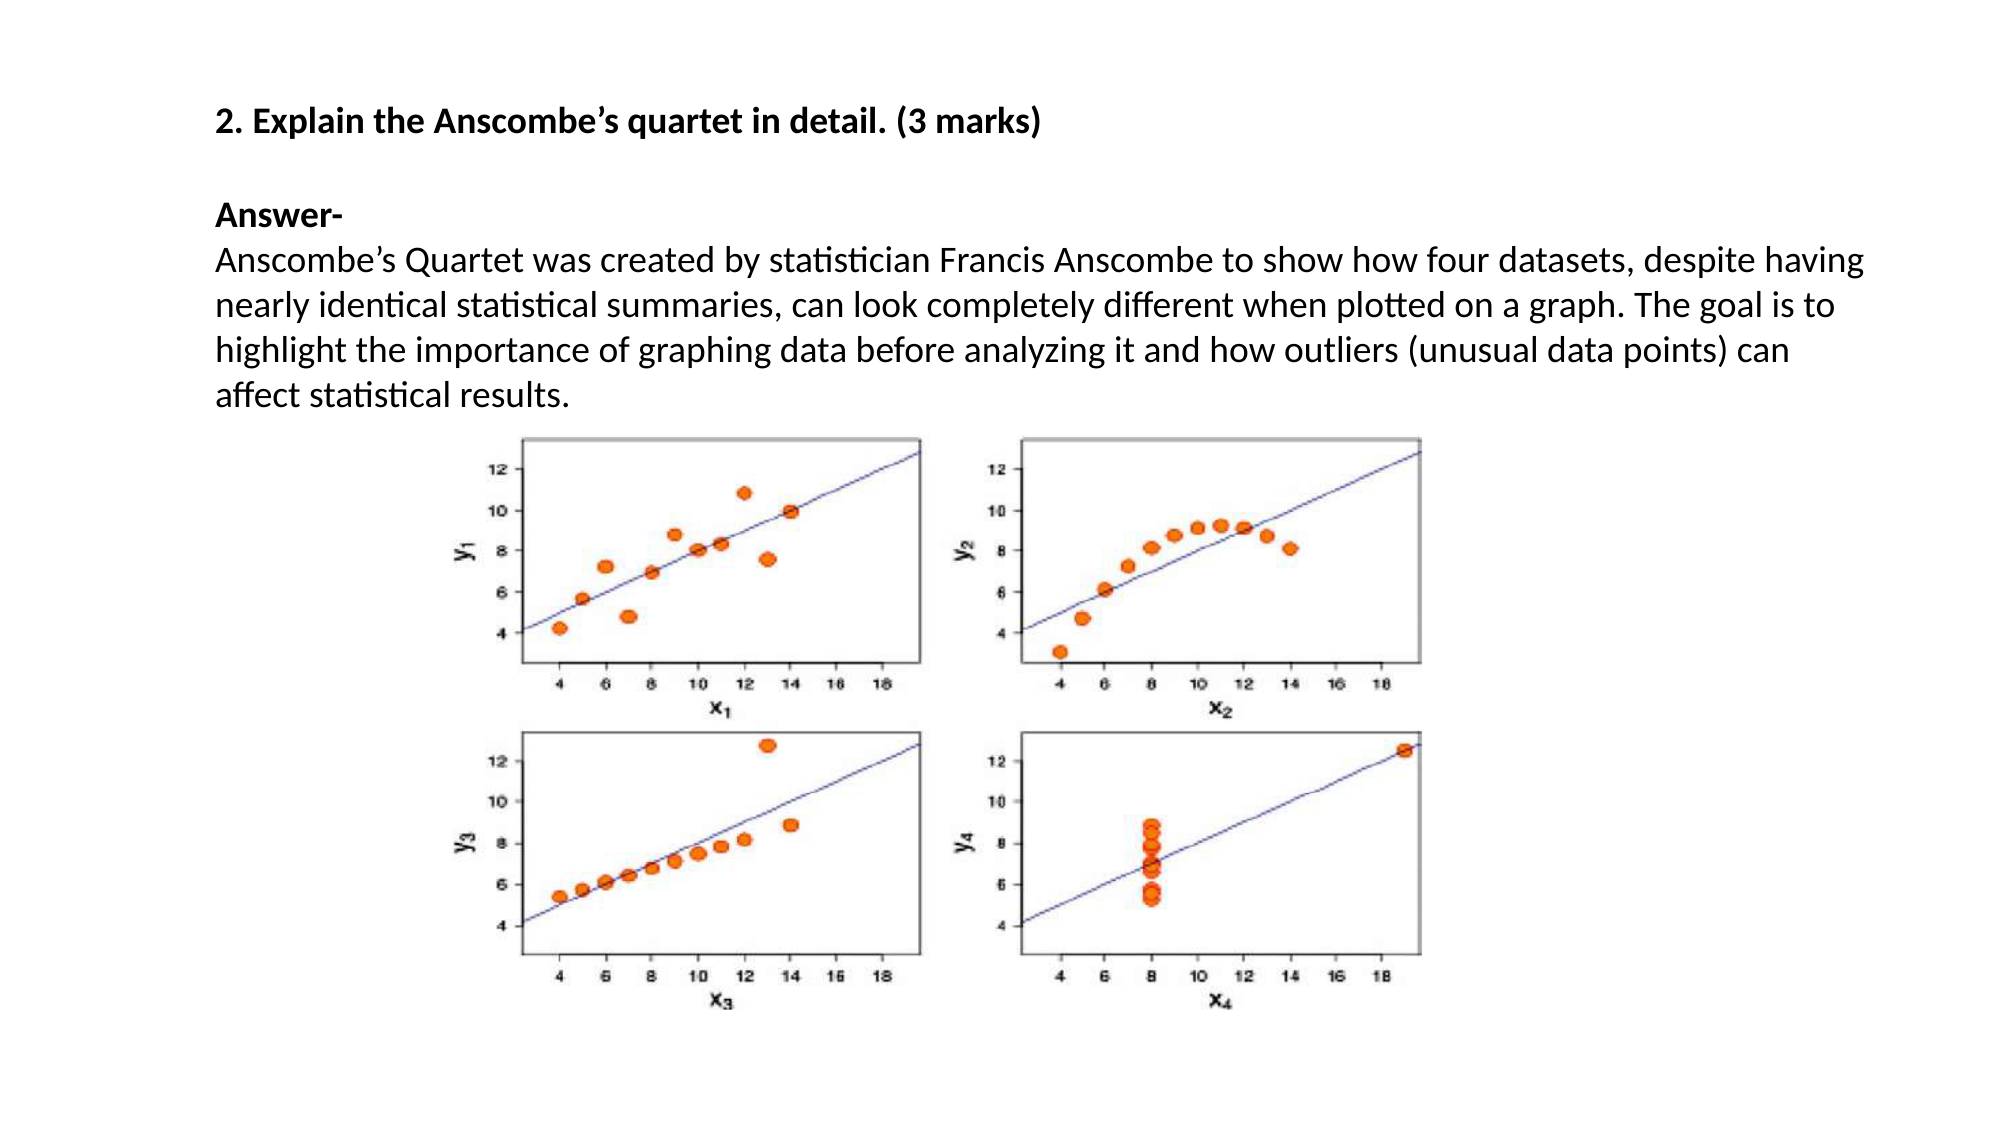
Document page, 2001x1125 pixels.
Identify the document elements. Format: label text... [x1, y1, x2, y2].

picture [416, 424, 1482, 1024]
text_box 2. Explain the Anscombe’s quartet in detail. (3 marks) [200, 88, 1209, 150]
text_box Answer- Anscombe’s Quartet was created by statistician Francis Anscombe to show how four datasets, despite having nearly identical statistical summaries, can look completely different when plotted on a graph. The goal is to highlight the importance of graphing data before analyzing it and how outliers (unusual data points) can affect statistical results. [200, 182, 1891, 471]
